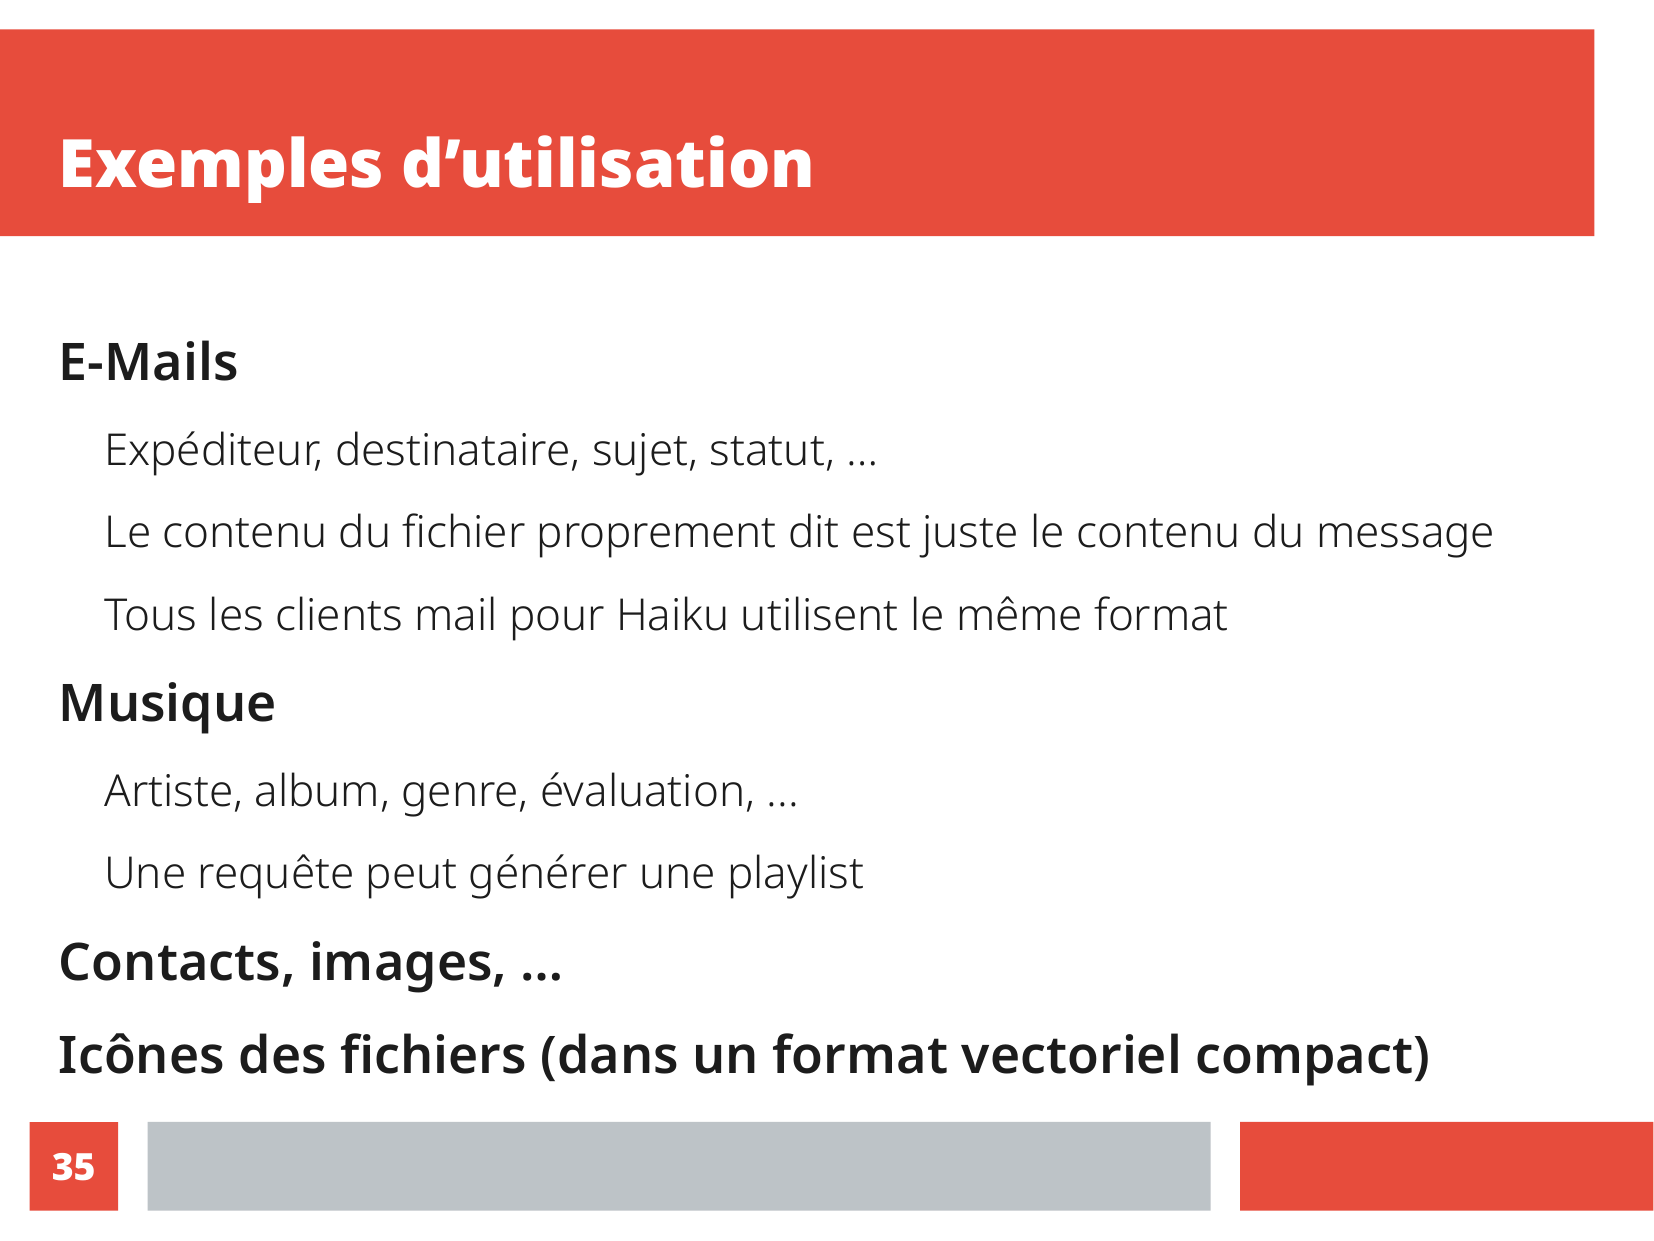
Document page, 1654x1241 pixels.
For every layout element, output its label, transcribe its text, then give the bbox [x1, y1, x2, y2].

title Exemples d’utilisation [59, 59, 1595, 207]
list E-Mails Expéditeur, destinataire, sujet, statut, … Le contenu du fichier proprement dit est juste le contenu du message Tous les clients mail pour Haiku utilisent le même format Musique Artiste, album, genre, évaluation, ... Une requête peut générer une playlist Contacts, images, … Icônes des fichiers (dans un format vectoriel compact) [59, 324, 1565, 1093]
